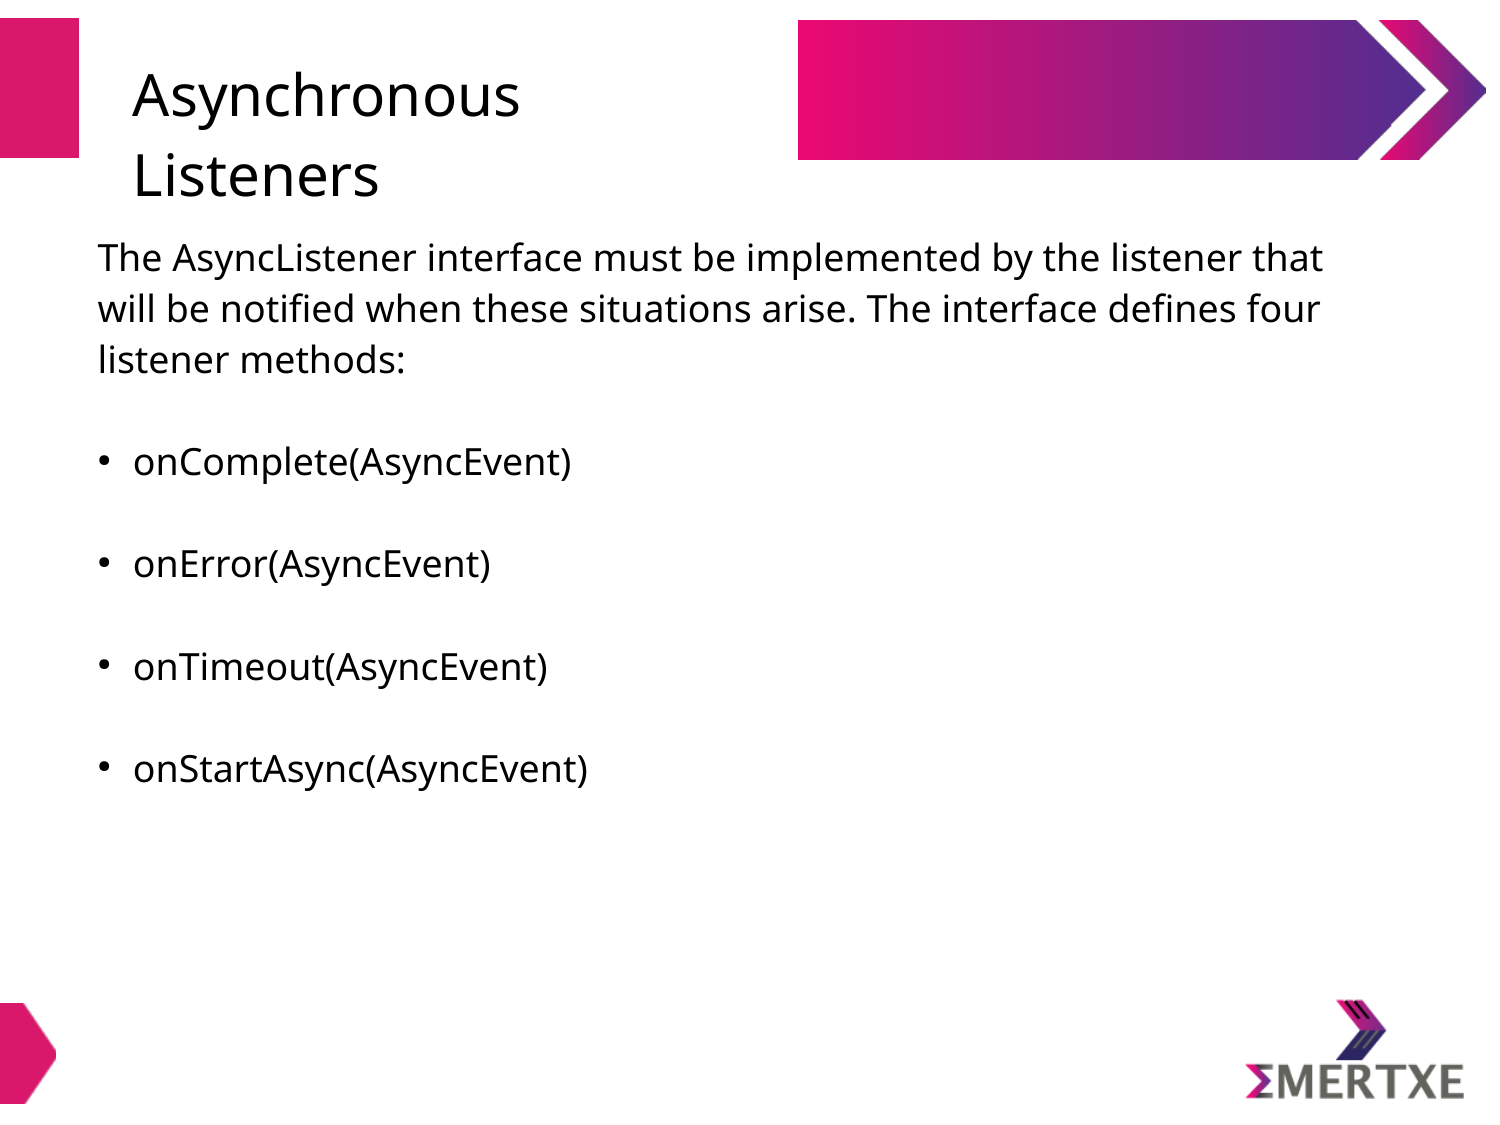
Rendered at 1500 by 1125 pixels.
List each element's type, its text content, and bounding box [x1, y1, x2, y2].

picture [1245, 996, 1465, 1099]
text_box The AsyncListener interface must be implemented by the listener that will be notified when these situations arise. The interface defines four listener methods: onComplete(AsyncEvent) onError(AsyncEvent) onTimeout(AsyncEvent) onStartAsync(AsyncEvent) [82, 224, 1371, 724]
picture [798, 20, 1486, 160]
text_box Asynchronous Listeners [118, 47, 780, 199]
